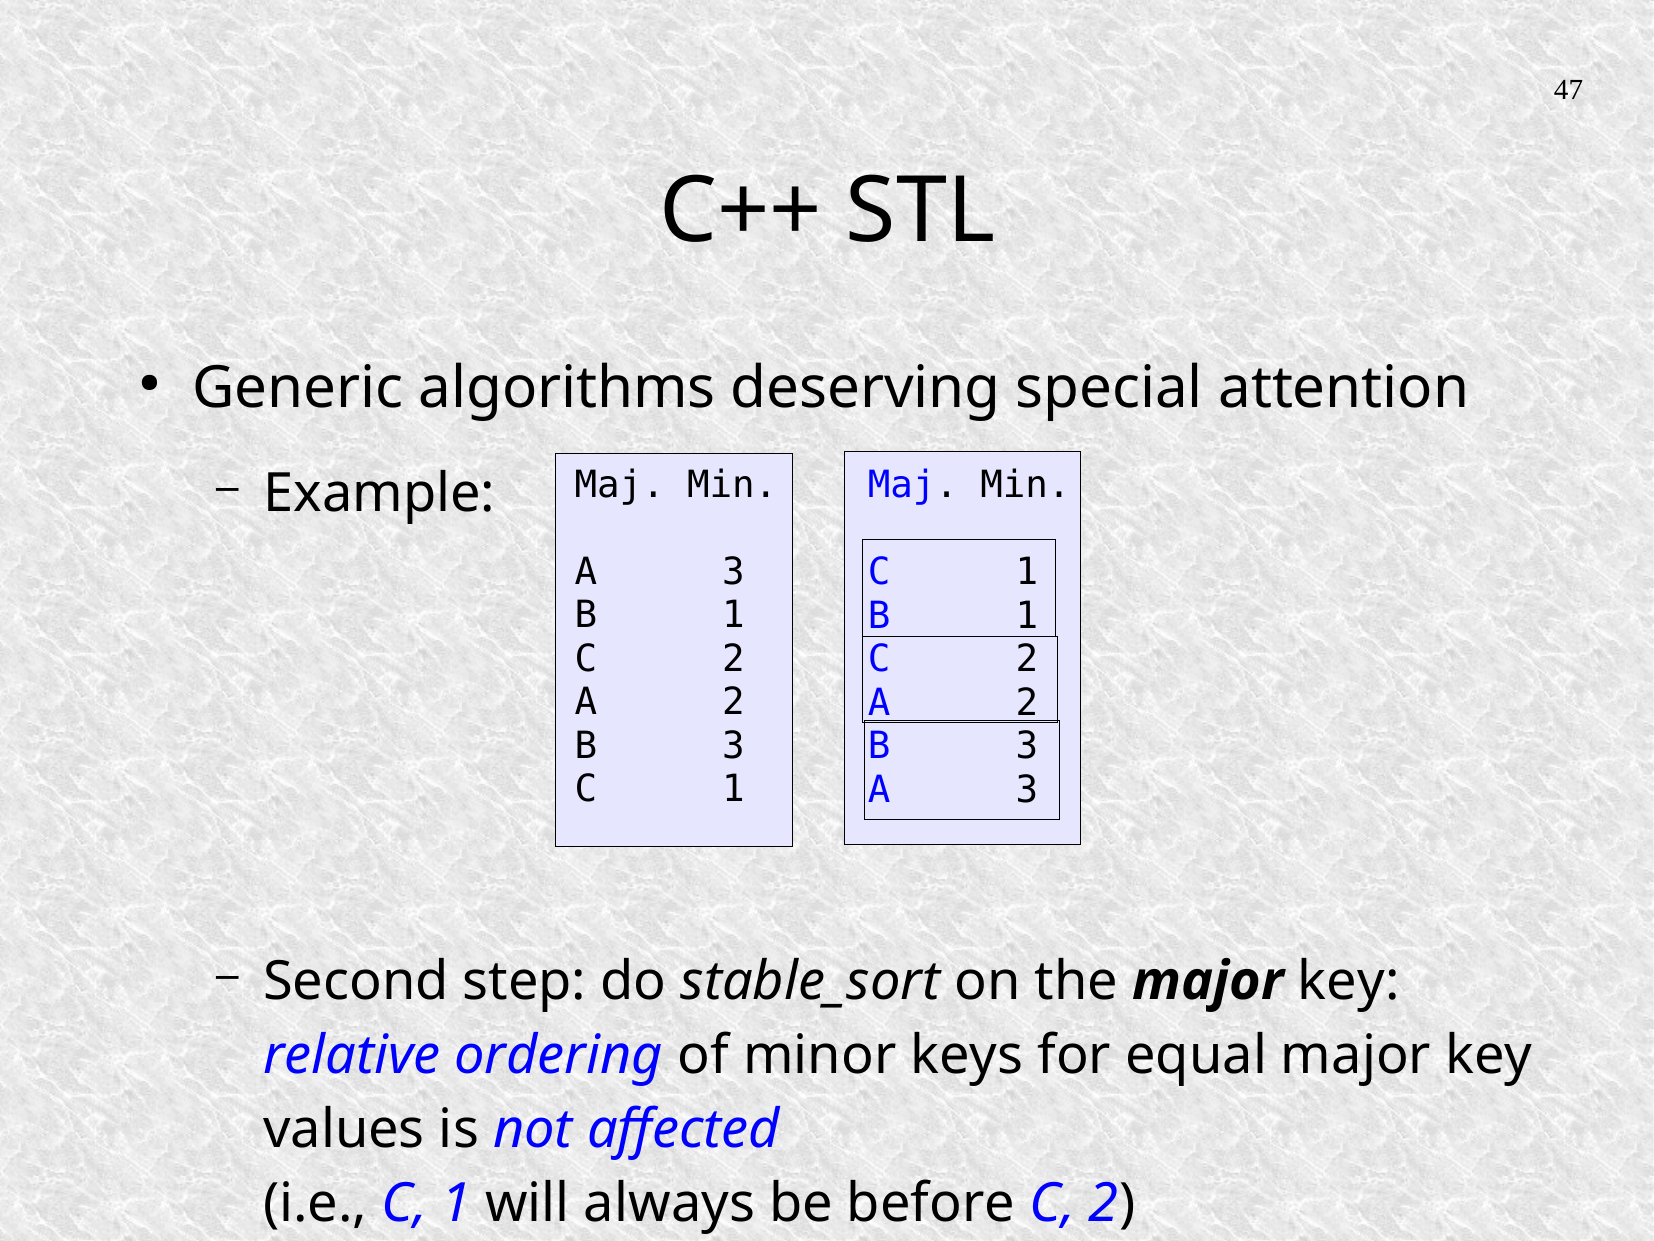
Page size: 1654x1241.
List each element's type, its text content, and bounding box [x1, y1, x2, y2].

text_box [555, 453, 793, 847]
text_box Maj. Min. A 3 B 1 C 2 A 2 B 3 C 1 [574, 462, 778, 825]
text_box Maj. Min. C 1 B 1 C 2 A 2 B 3 A 3 [867, 721, 1059, 819]
text_box Maj. Min. C 1 B 1 C 2 A 2 B 3 A 3 [867, 540, 1055, 636]
picture [0, 0, 1654, 1241]
text_box Maj. Min. C 1 B 1 C 2 A 2 B 3 A 3 [867, 462, 1071, 825]
text_box Maj. Min. C 1 B 1 C 2 A 2 B 3 A 3 [867, 637, 1057, 720]
list Generic algorithms deserving special attention Example: Second step: do stable_sort on the major key: relative ordering of minor keys for equal major key values is not affected (i.e., C, 1 will always be before C, 2) [121, 344, 1576, 1241]
title C++ STL [121, 102, 1534, 311]
text_box [844, 451, 1081, 845]
